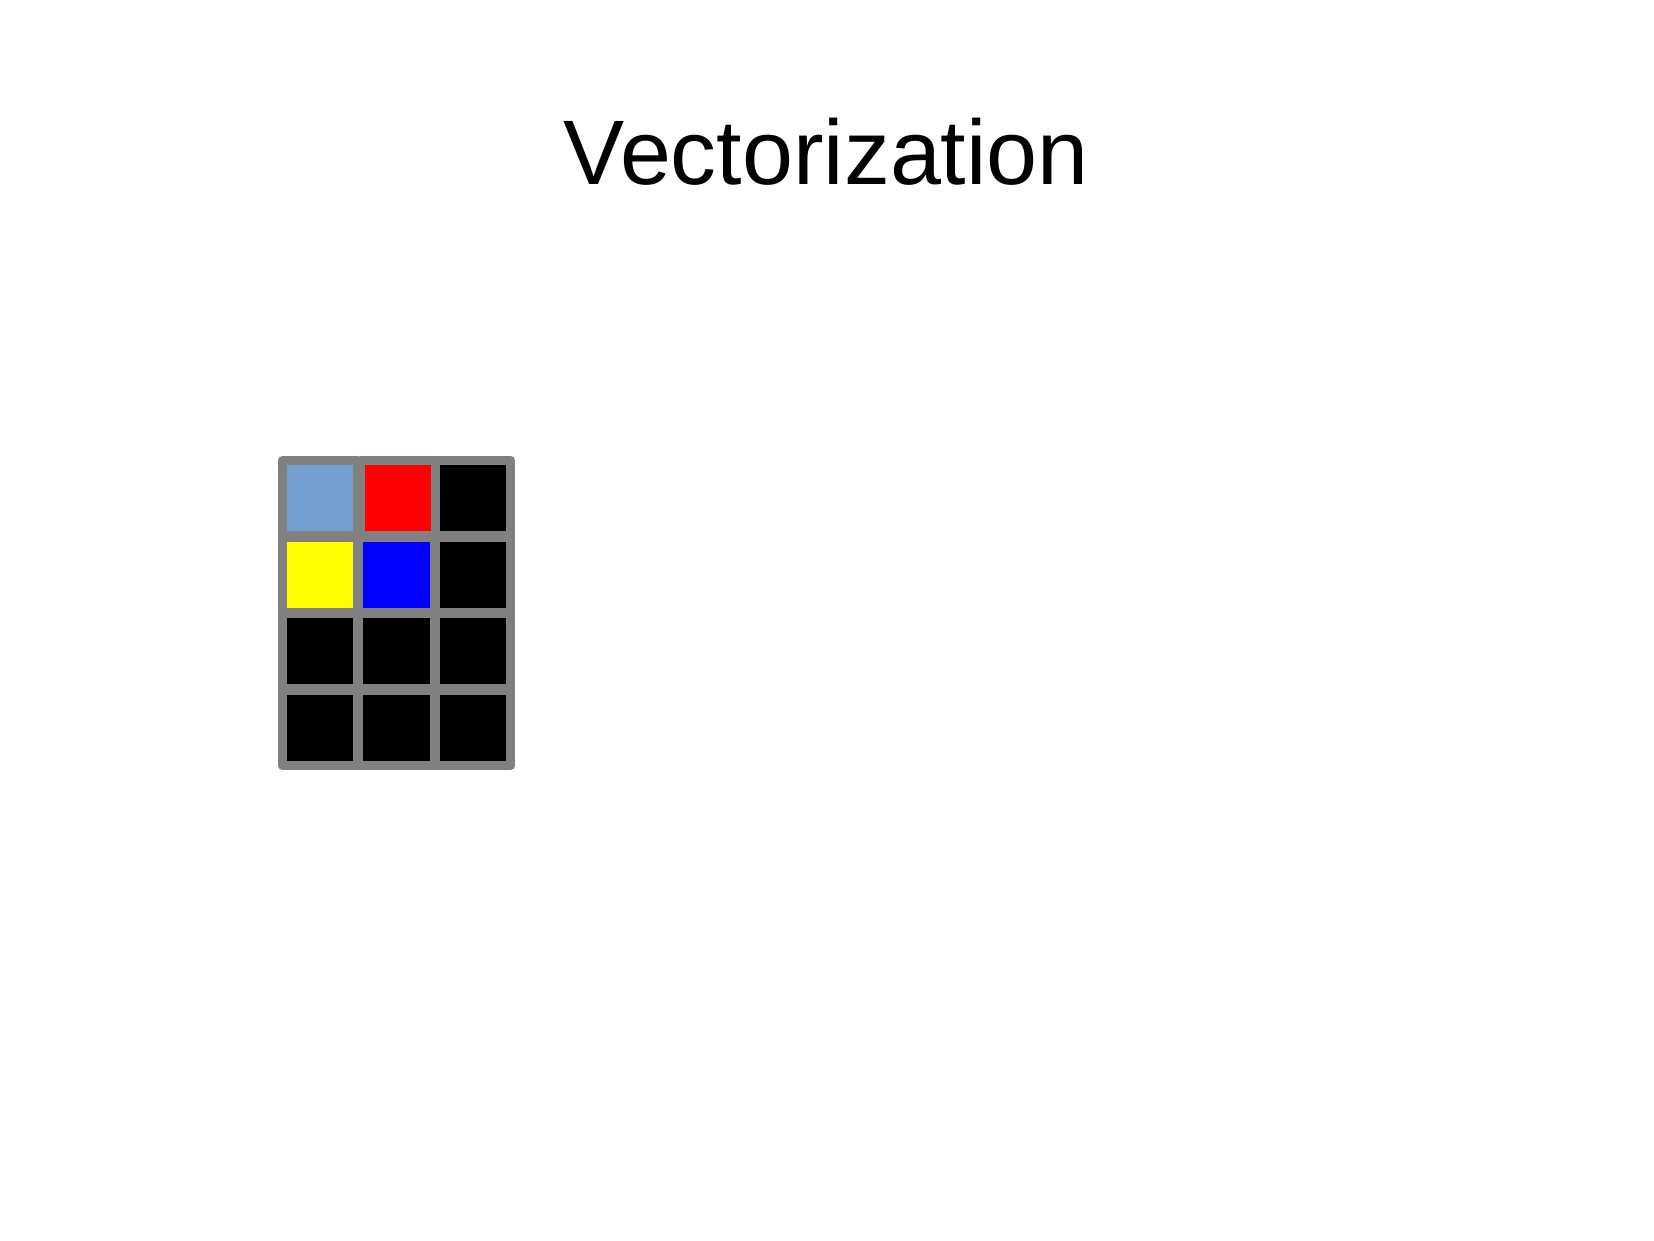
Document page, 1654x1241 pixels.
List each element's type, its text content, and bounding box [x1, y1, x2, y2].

text_box [282, 537, 434, 689]
text_box [282, 460, 358, 536]
text_box [282, 690, 434, 766]
text_box [360, 460, 511, 536]
text_box [435, 537, 511, 689]
title Vectorization [82, 49, 1571, 257]
text_box [435, 690, 511, 766]
